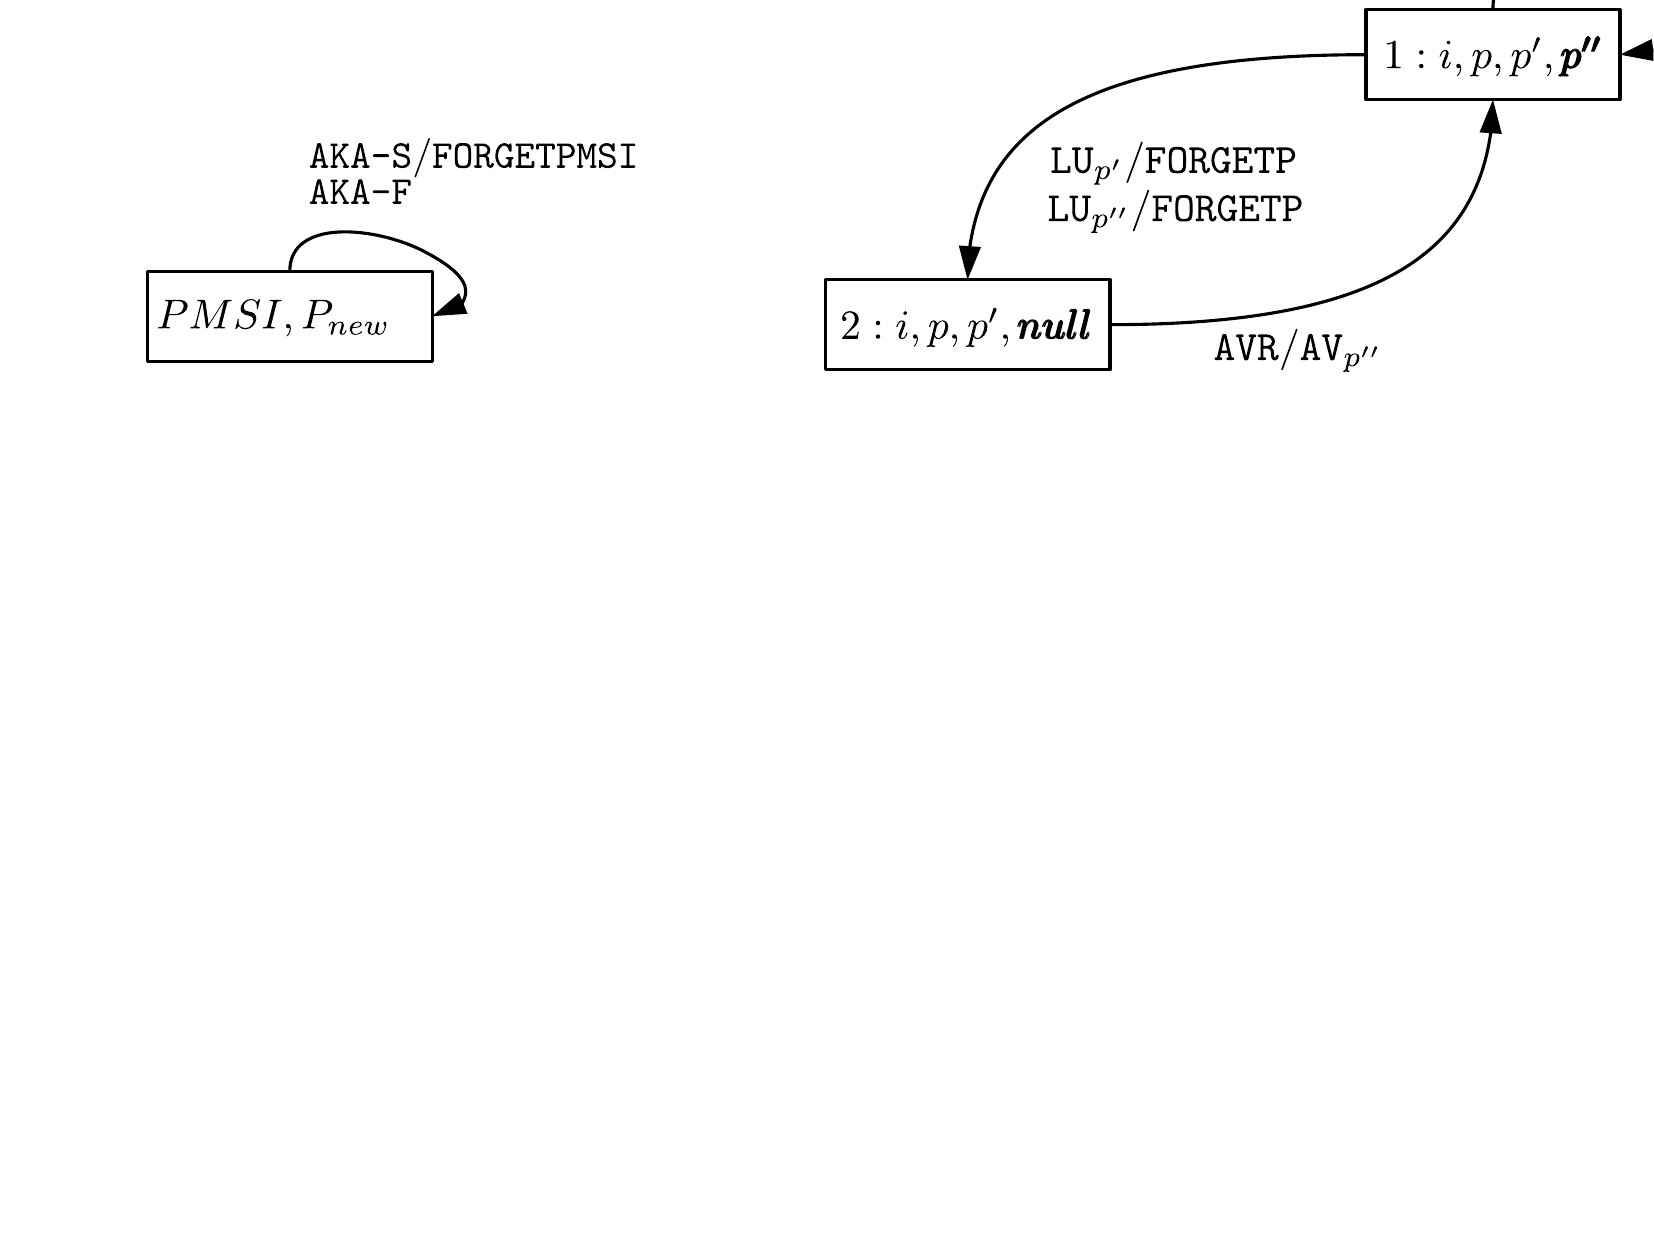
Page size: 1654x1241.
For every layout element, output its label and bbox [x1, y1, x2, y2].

text_box [1213, 328, 1379, 372]
text_box [1050, 141, 1297, 185]
text_box [1365, 9, 1621, 100]
text_box [308, 138, 639, 178]
text_box [825, 279, 1111, 370]
text_box [147, 271, 433, 362]
text_box [308, 179, 412, 204]
text_box [1047, 189, 1304, 233]
